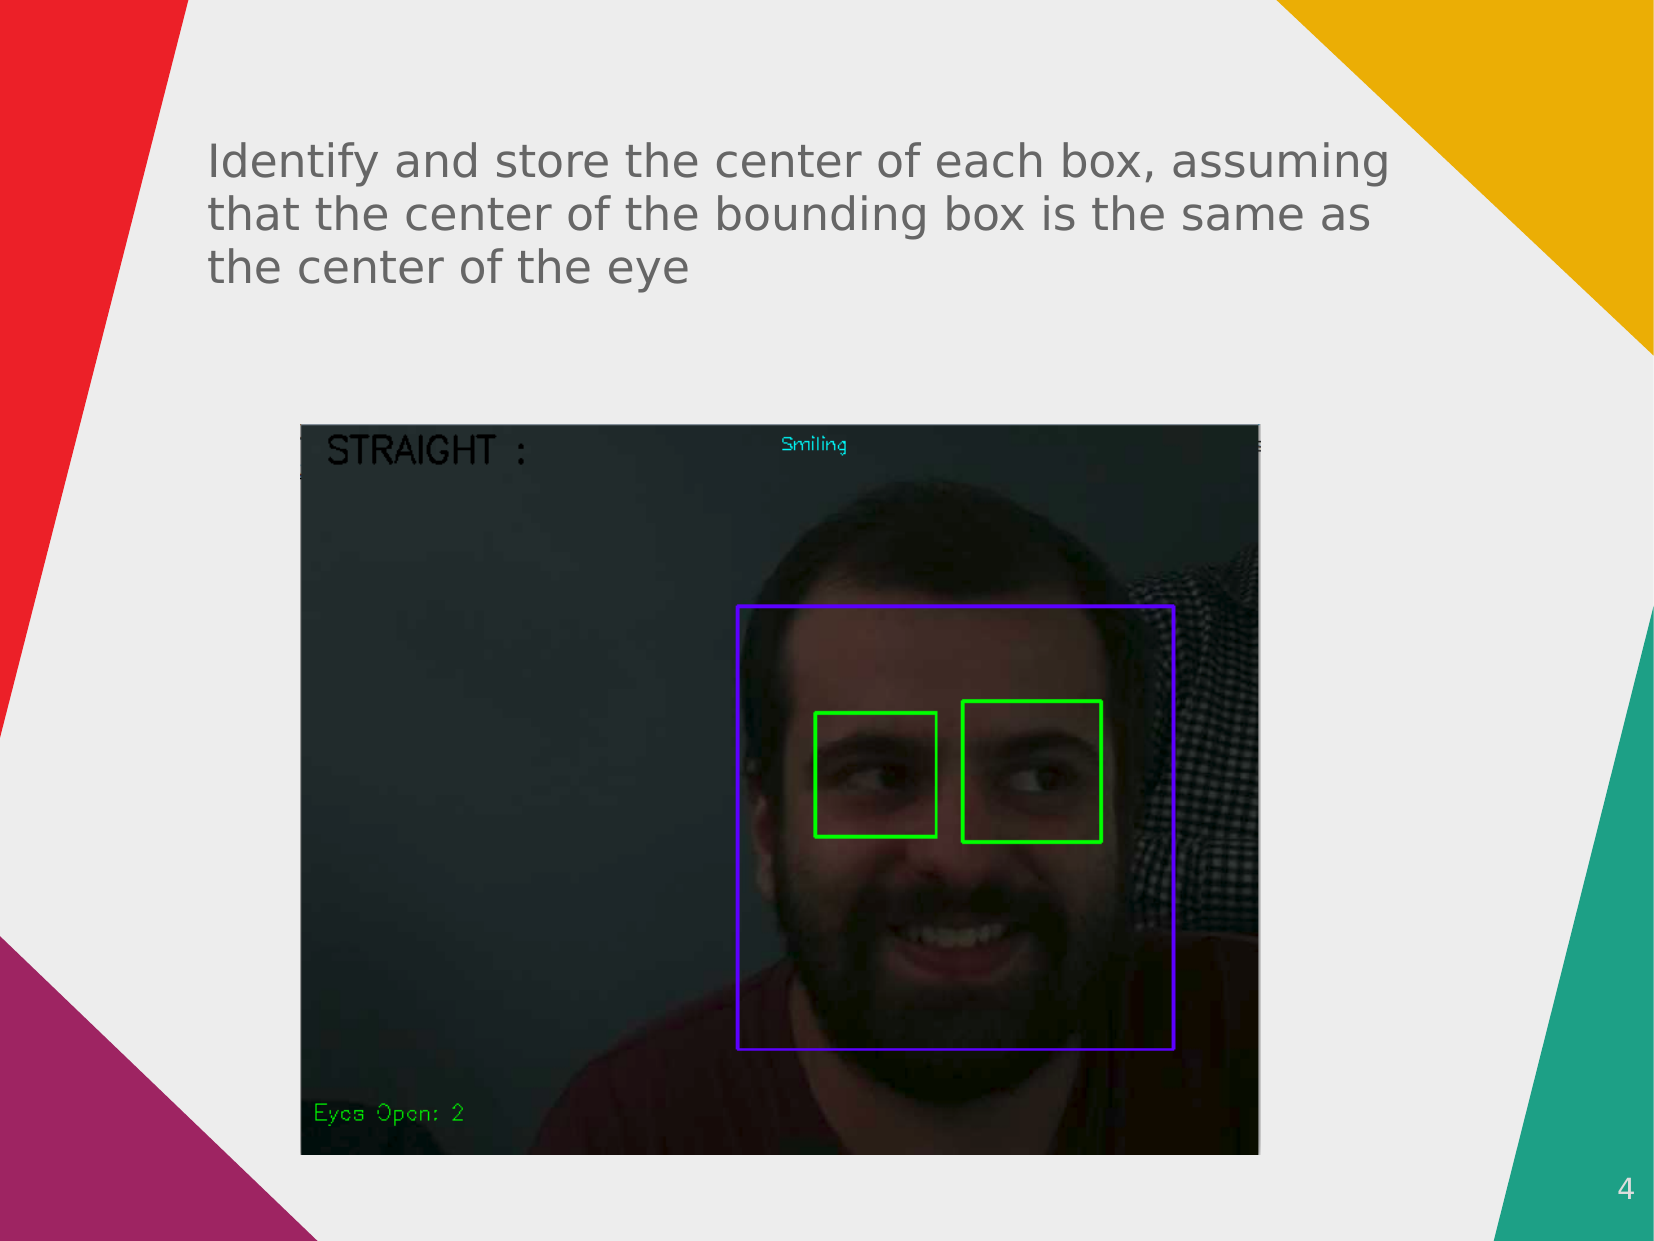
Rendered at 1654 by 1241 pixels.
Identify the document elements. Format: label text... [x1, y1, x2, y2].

list Identify and store the center of each box, assuming that the center of the bounding box is the same as the center of the eye [136, 135, 1411, 331]
picture [300, 424, 1261, 1156]
